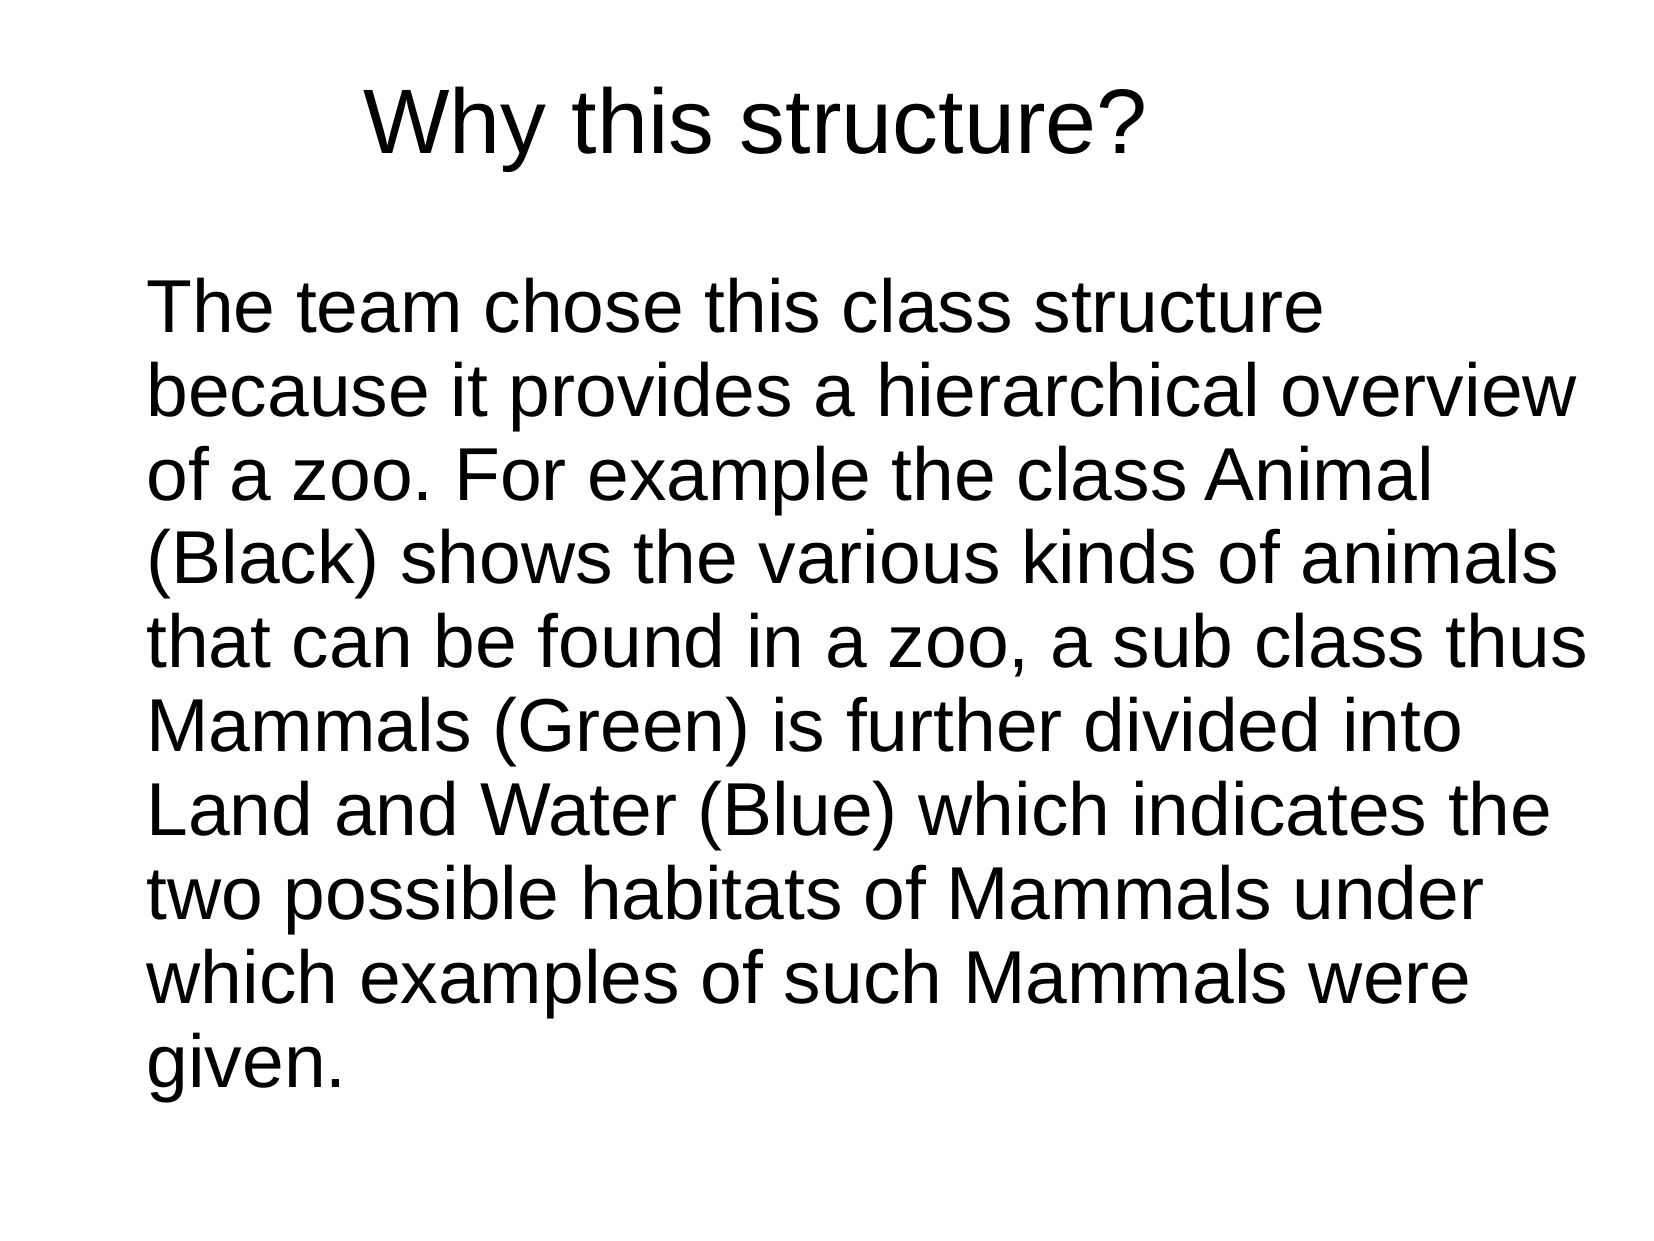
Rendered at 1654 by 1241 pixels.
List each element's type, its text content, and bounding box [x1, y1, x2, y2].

title Why this structure? [11, 17, 1501, 226]
list The team chose this class structure because it provides a hierarchical overview of a zoo. For example the class Animal (Black) shows the various kinds of animals that can be found in a zoo, a sub class thus Mammals (Green) is further divided into Land and Water (Blue) which indicates the two possible habitats of Mammals under which examples of such Mammals were given. [75, 264, 1606, 1141]
